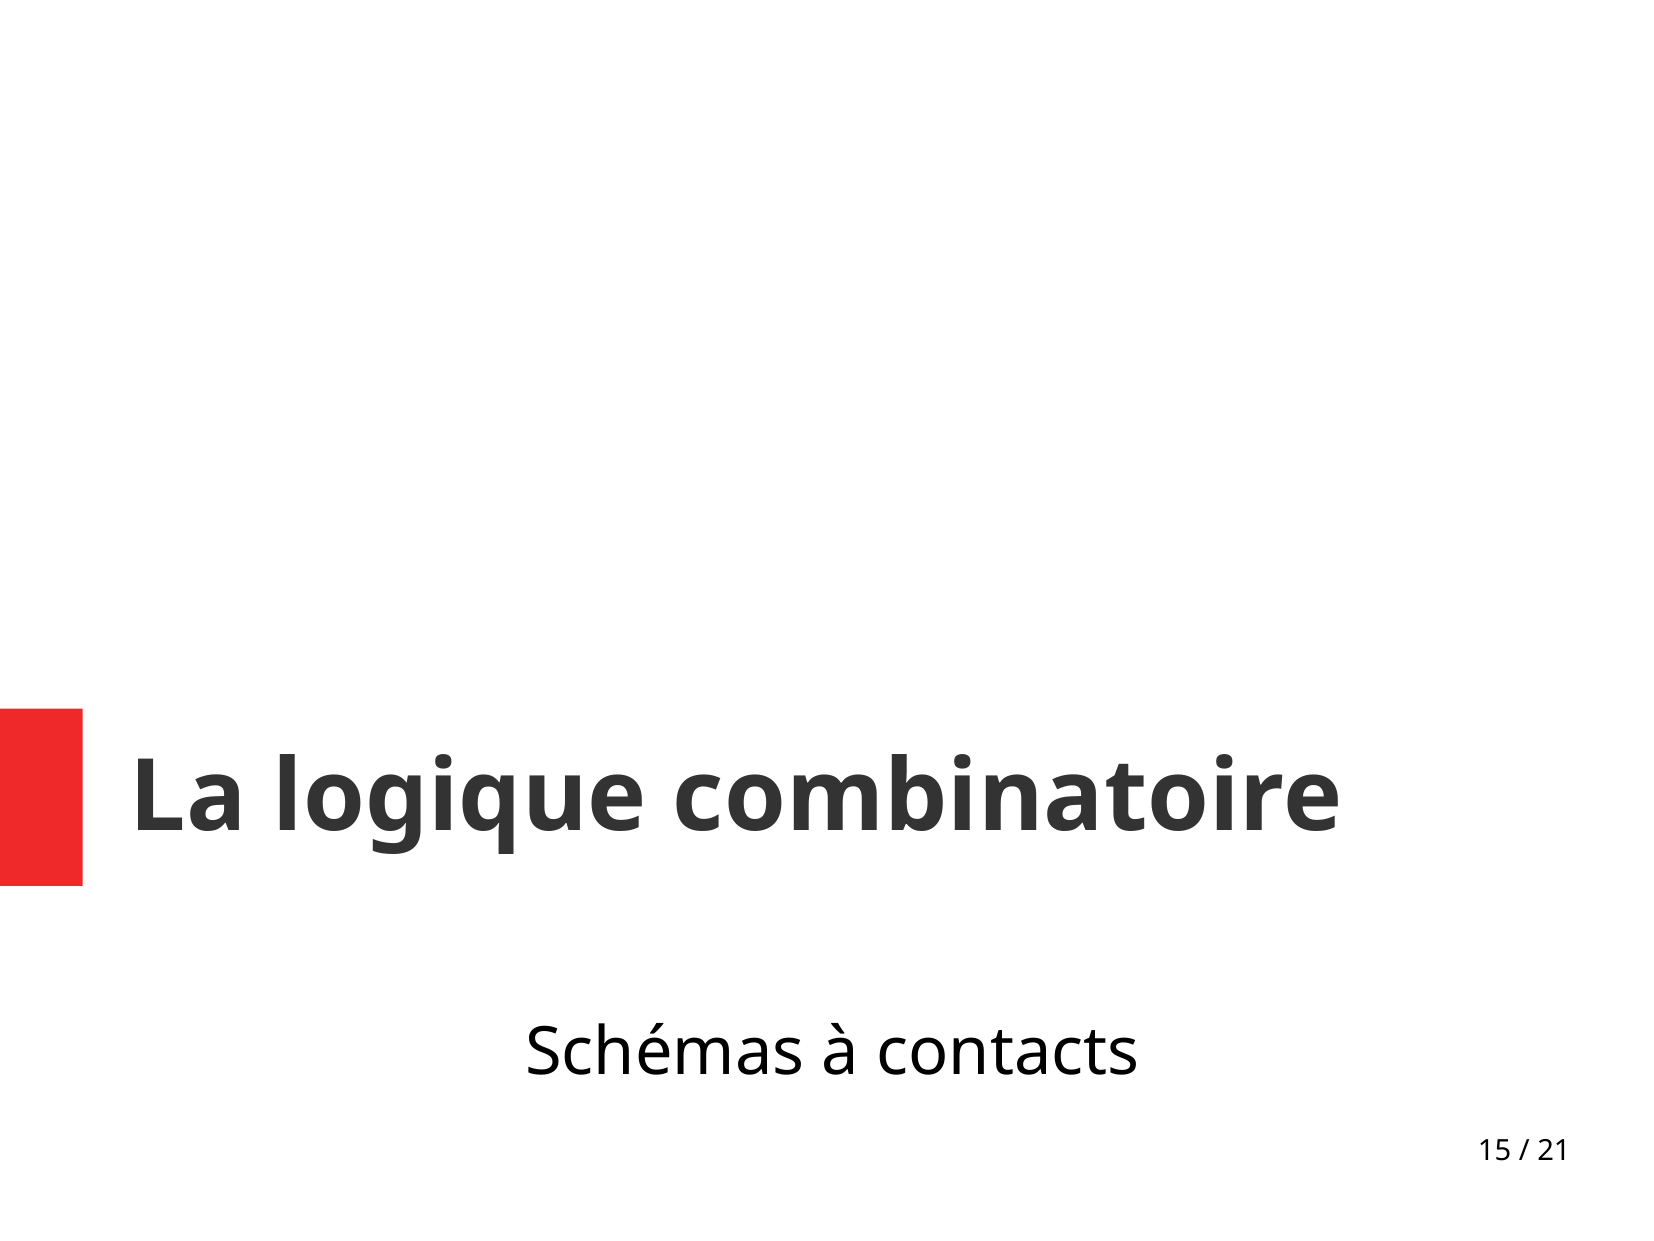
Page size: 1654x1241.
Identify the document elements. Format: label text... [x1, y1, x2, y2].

title La logique combinatoire [129, 673, 1536, 910]
subtitle Schémas à contacts [129, 968, 1536, 1130]
